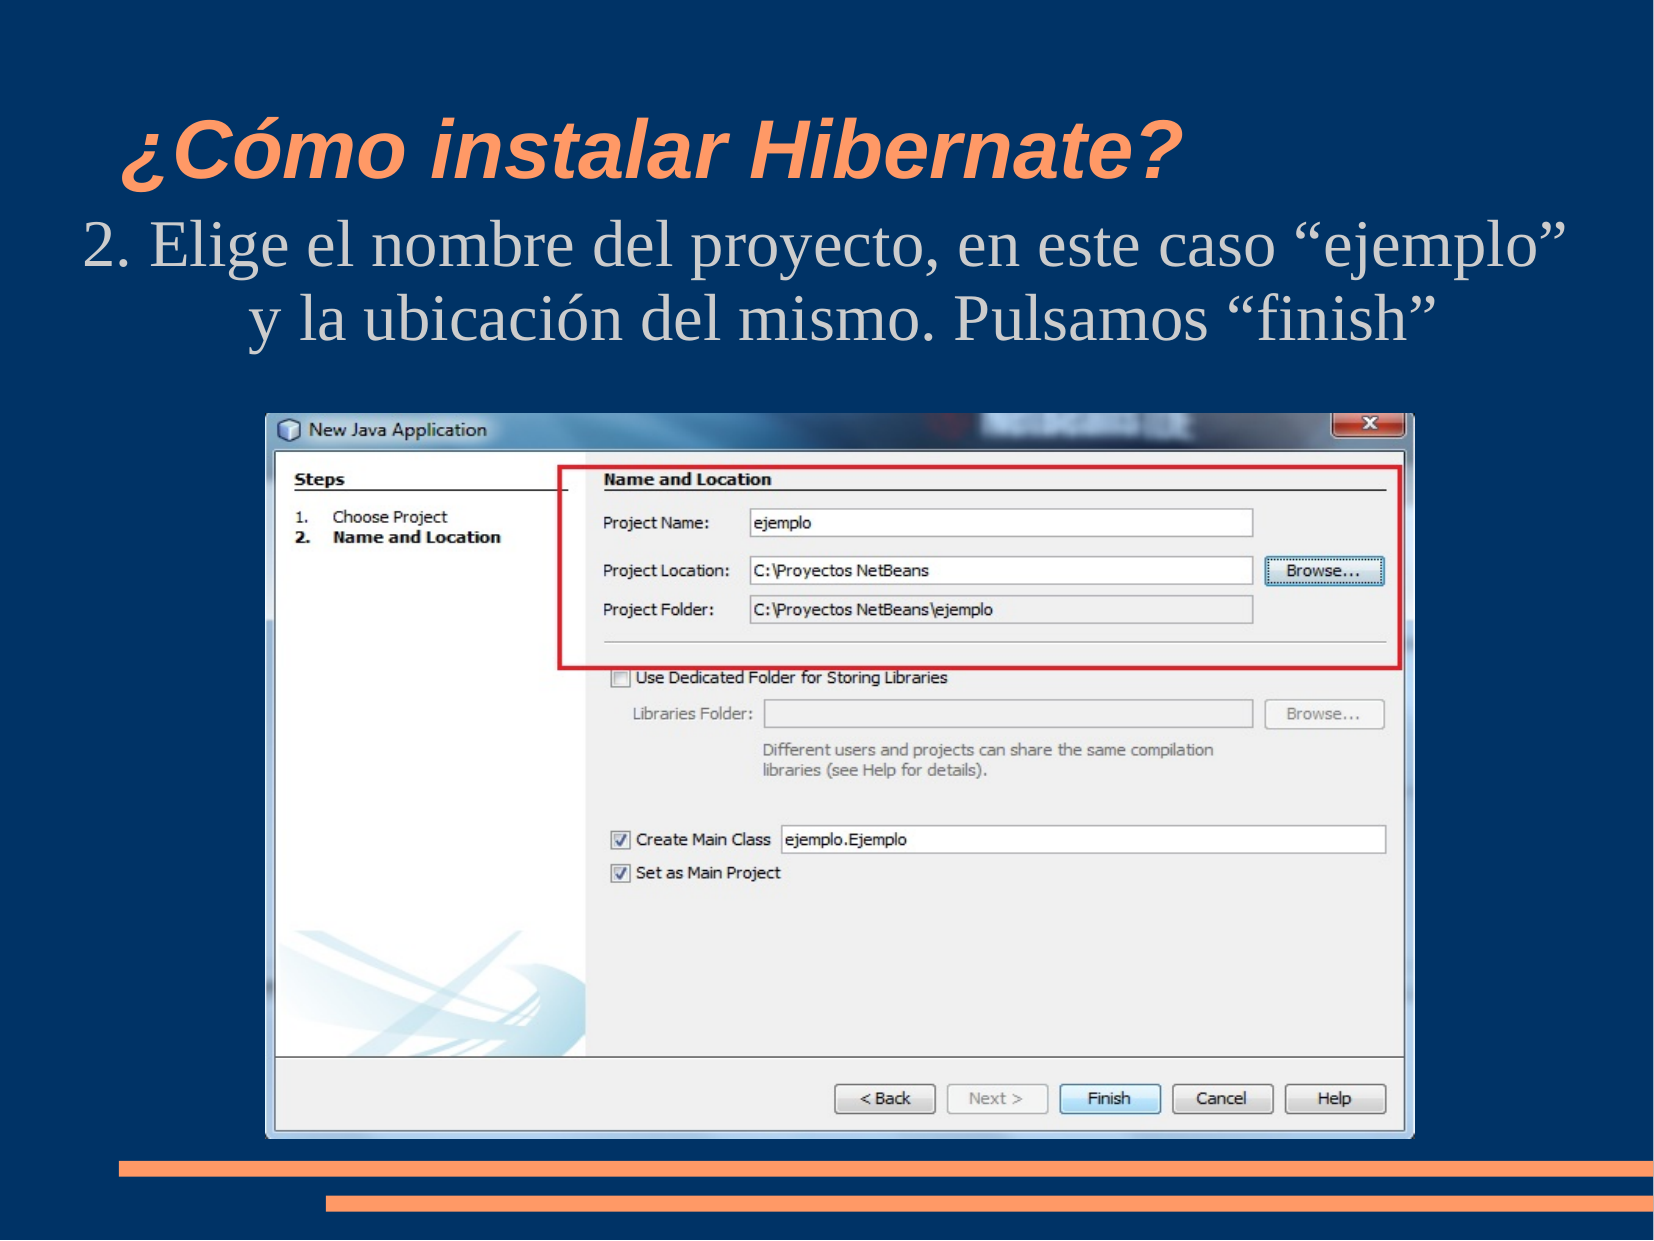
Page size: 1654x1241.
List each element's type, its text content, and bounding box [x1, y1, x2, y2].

title ¿Cómo instalar Hibernate? [121, 53, 1534, 206]
picture [265, 413, 1415, 1139]
subtitle 2. Elige el nombre del proyecto, en este caso “ejemplo” y la ubicación del mismo. Pulsamos “finish” [59, 206, 1595, 503]
